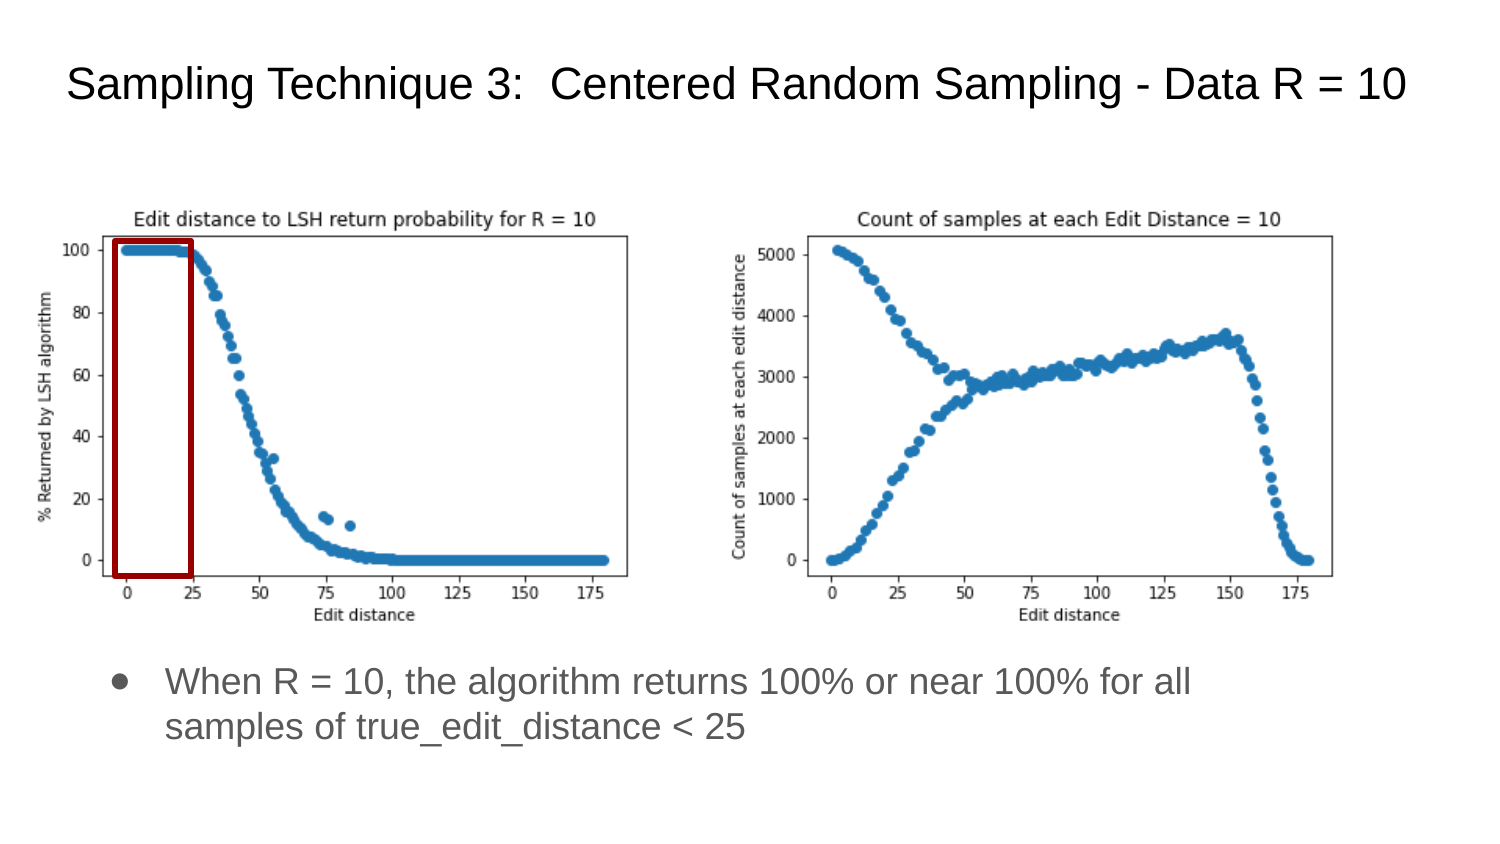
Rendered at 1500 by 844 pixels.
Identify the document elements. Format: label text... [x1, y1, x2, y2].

picture [18, 181, 694, 632]
title Sampling Technique 3: Centered Random Sampling - Data R = 10 [51, 39, 1449, 134]
picture [723, 181, 1399, 632]
text_box When R = 10, the algorithm returns 100% or near 100% for all samples of true_edit_distance < 25 [74, 642, 1356, 801]
